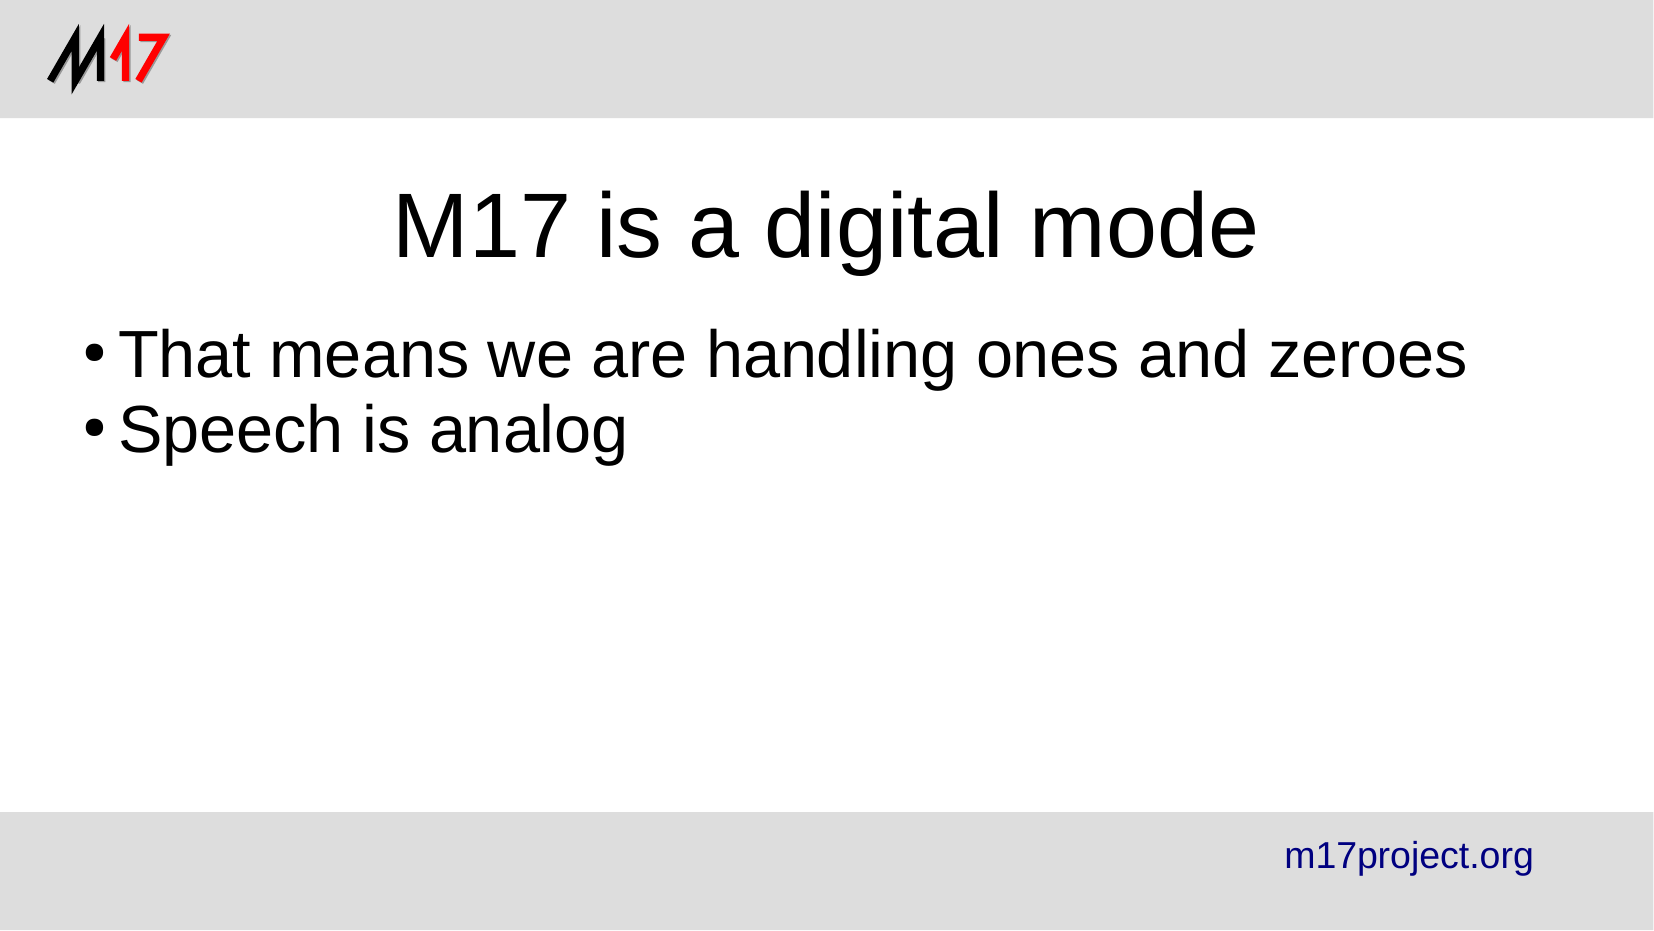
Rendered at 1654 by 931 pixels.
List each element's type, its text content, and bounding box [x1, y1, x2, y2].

subtitle That means we are handling ones and zeroes Speech is analog [82, 316, 1571, 812]
text_box m17project.org [1269, 826, 1654, 897]
picture [39, 16, 178, 102]
title M17 is a digital mode [82, 147, 1571, 303]
text_box [0, 0, 1654, 119]
text_box [0, 812, 1654, 931]
